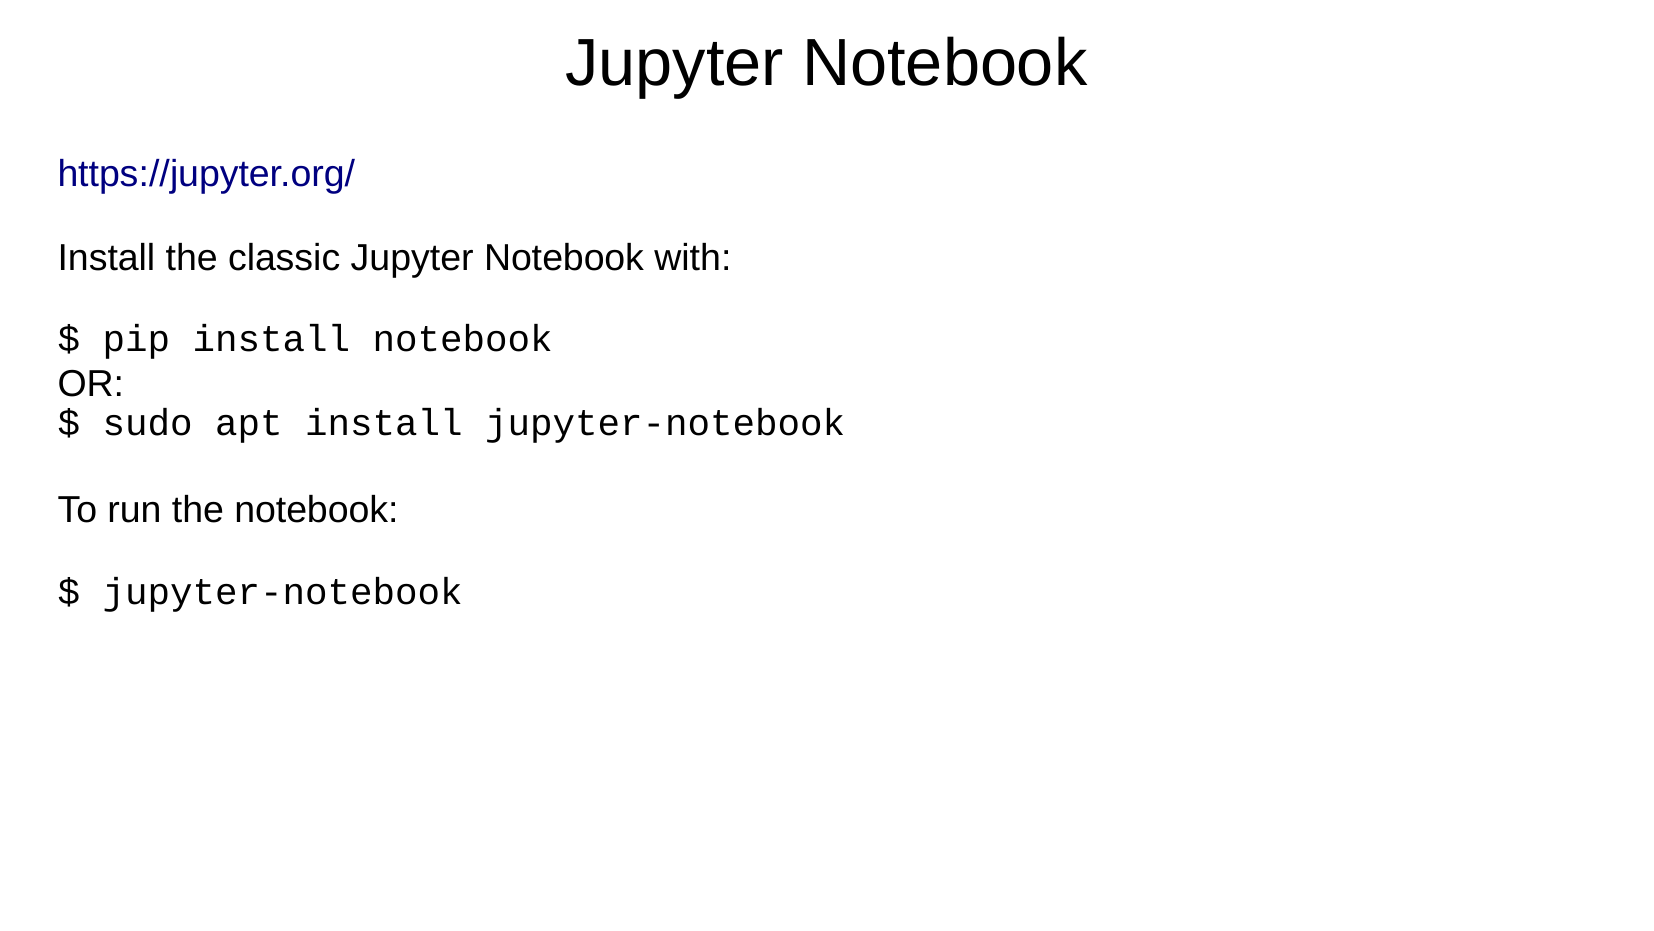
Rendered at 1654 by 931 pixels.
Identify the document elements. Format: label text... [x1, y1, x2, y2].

title Jupyter Notebook [82, 24, 1571, 100]
text_box https://jupyter.org/ Install the classic Jupyter Notebook with: $ pip install notebook OR: $ sudo apt install jupyter-notebook To run the notebook: $ jupyter-notebook [42, 144, 1596, 672]
